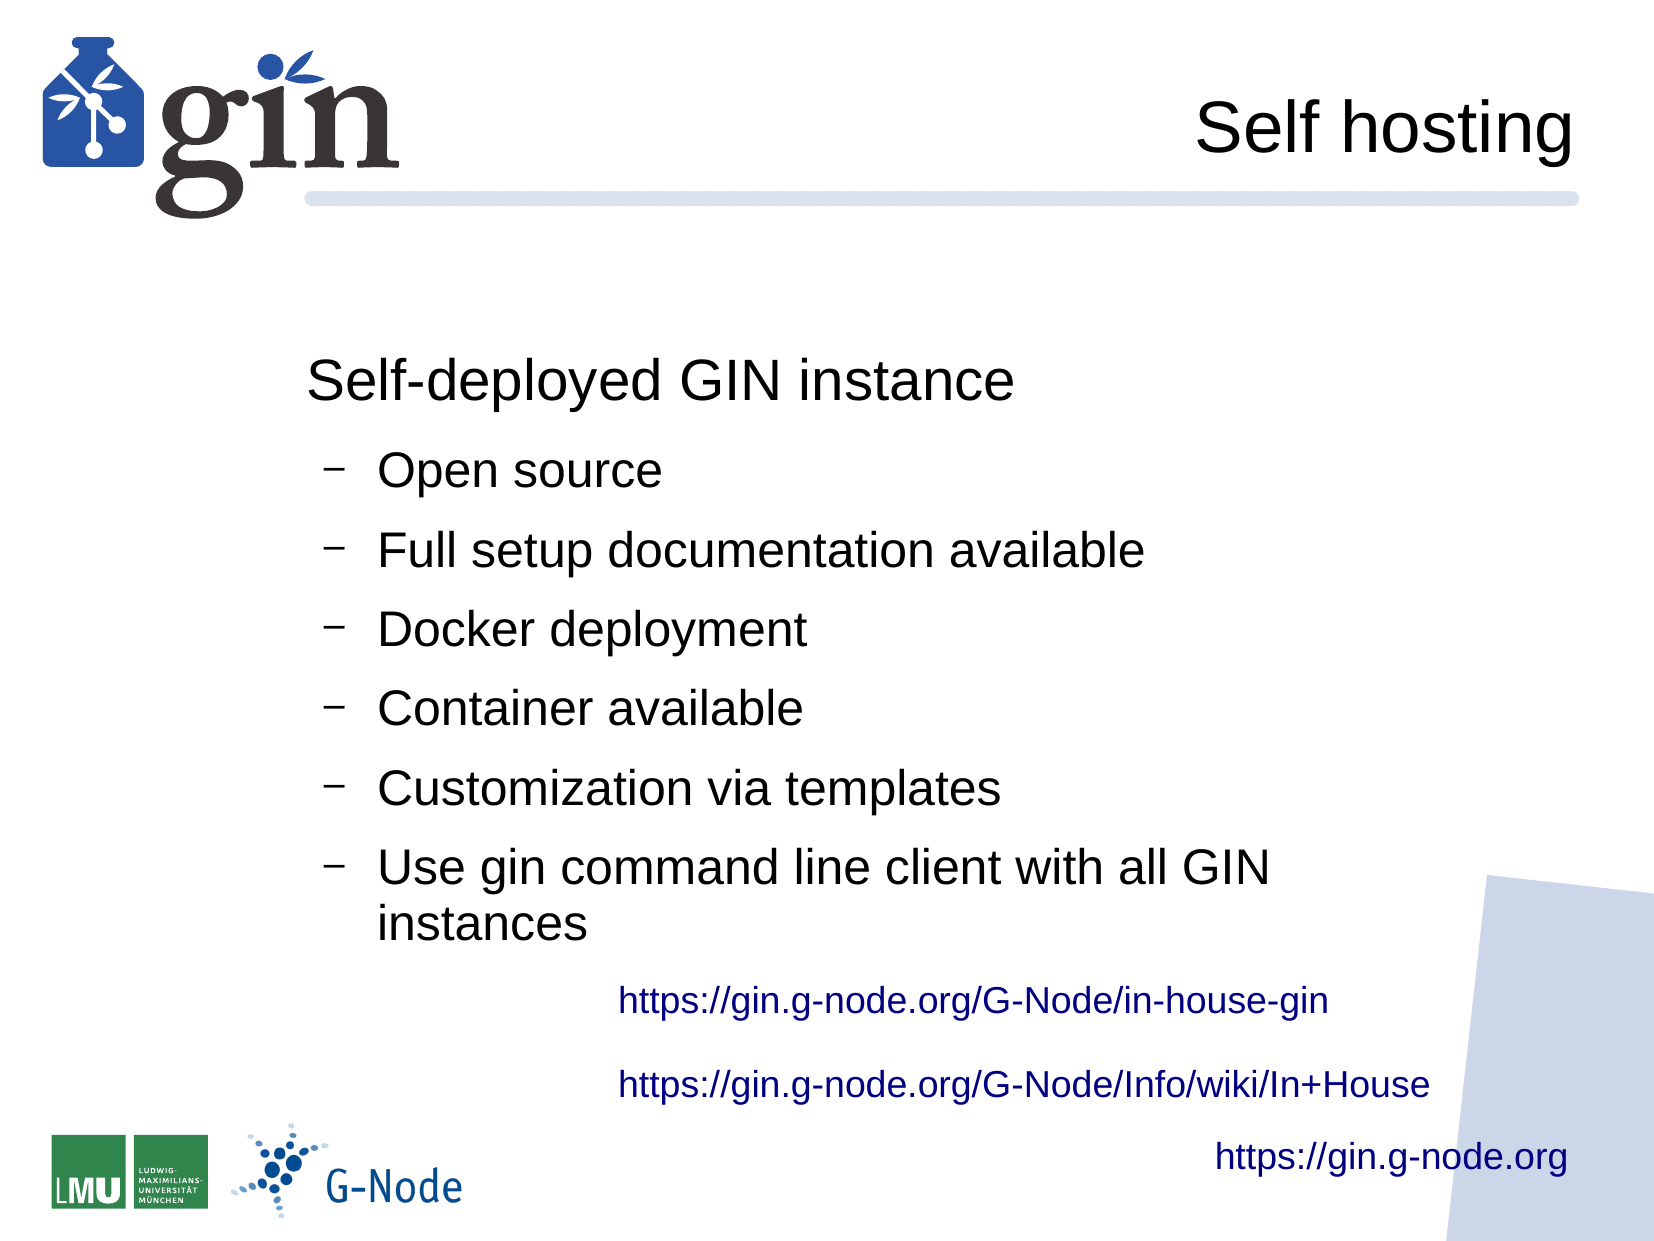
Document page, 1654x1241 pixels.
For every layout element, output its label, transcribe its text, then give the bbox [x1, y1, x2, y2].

text_box https://gin.g-node.org/G-Node/in-house-gin https://gin.g-node.org/G-Node/Info/wiki/In+House [603, 972, 1469, 1198]
picture [230, 1123, 467, 1219]
text_box https://gin.g-node.org [1200, 1128, 1625, 1186]
text_box Self hosting [87, 30, 1576, 226]
picture [33, 30, 409, 224]
list Self-deployed GIN instance Open source Full setup documentation available Docker deployment Container available Customization via templates Use gin command line client with all GIN instances [235, 347, 1379, 863]
